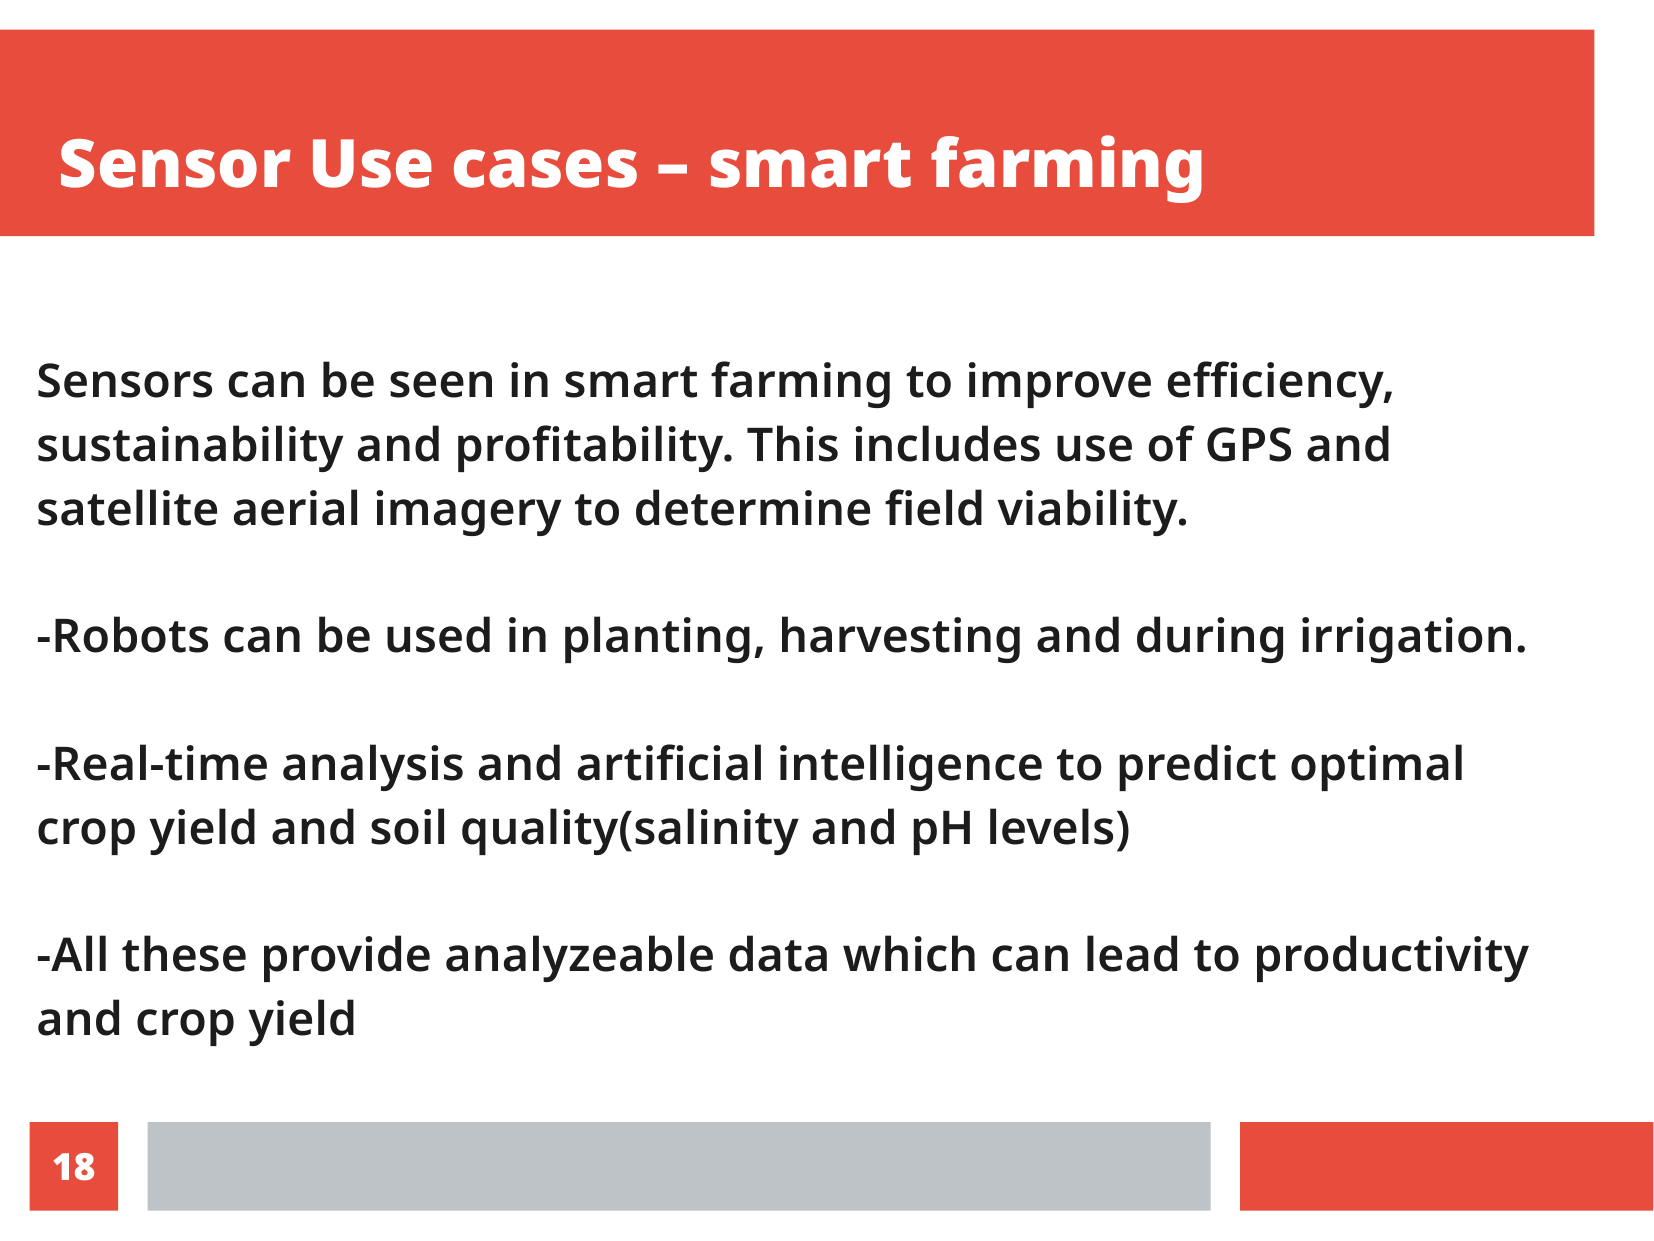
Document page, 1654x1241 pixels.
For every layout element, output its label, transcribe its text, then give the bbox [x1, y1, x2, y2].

list Sensors can be seen in smart farming to improve efficiency, sustainability and profitability. This includes use of GPS and satellite aerial imagery to determine field viability. -Robots can be used in planting, harvesting and during irrigation. -Real-time analysis and artificial intelligence to predict optimal crop yield and soil quality(salinity and pH levels) -All these provide analyzeable data which can lead to productivity and crop yield [36, 283, 1543, 1052]
title Sensor Use cases – smart farming [59, 59, 1595, 207]
